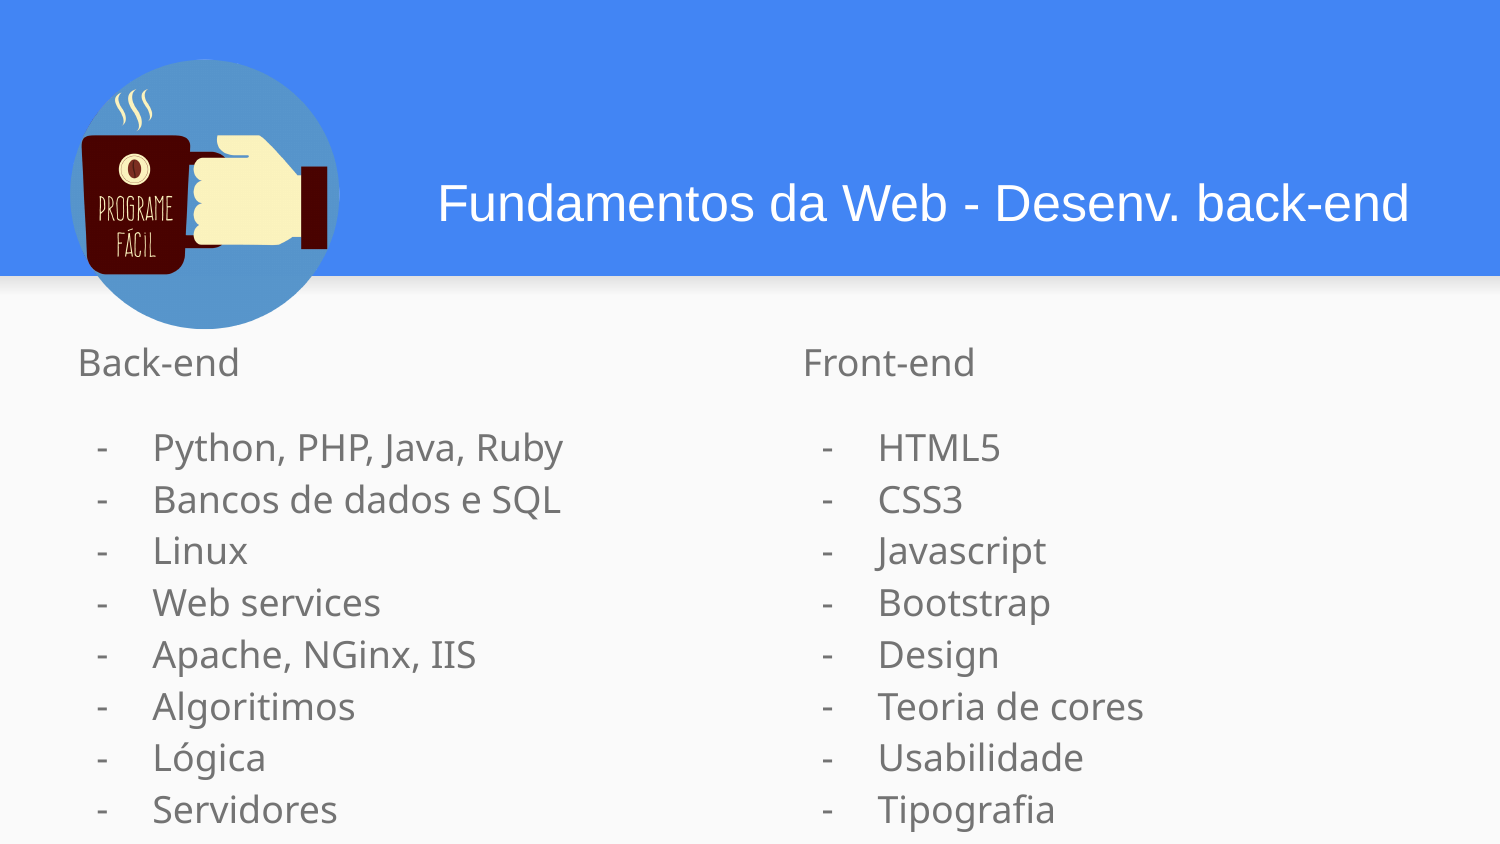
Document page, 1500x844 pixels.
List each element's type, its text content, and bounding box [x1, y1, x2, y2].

picture [24, 57, 385, 330]
list Front-end HTML5 CSS3 Javascript Bootstrap Design Teoria de cores Usabilidade Tipografia [787, 317, 1485, 794]
list Back-end Python, PHP, Java, Ruby Bancos de dados e SQL Linux Web services Apache, NGinx, IIS Algoritimos Lógica Servidores [62, 317, 759, 794]
title Fundamentos da Web - Desenv. back-end [385, 121, 1427, 248]
